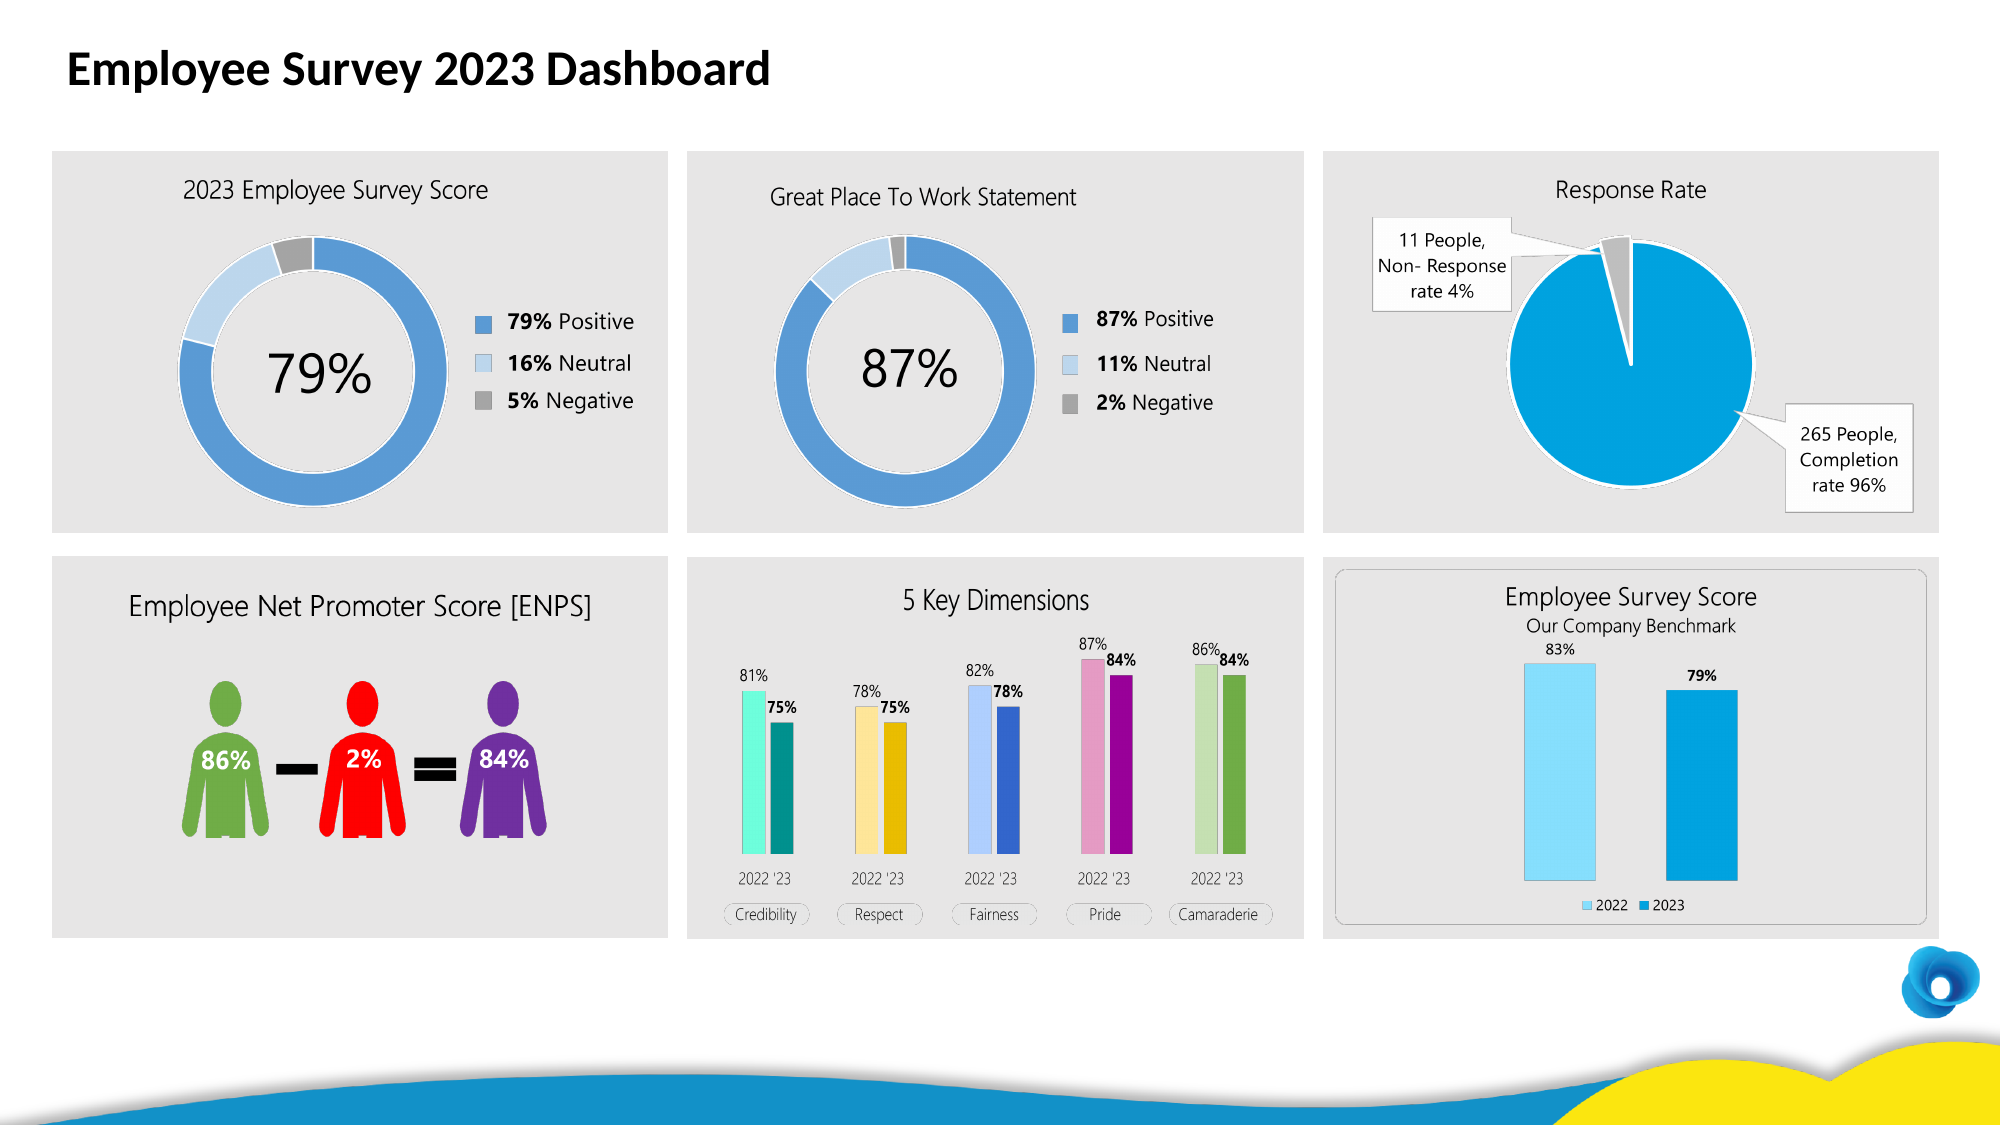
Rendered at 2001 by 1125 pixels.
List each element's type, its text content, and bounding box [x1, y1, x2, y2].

picture [1339, 161, 1923, 522]
text_box Employee Survey 2023 Dashboard [51, 27, 1786, 104]
text_box [1323, 557, 1939, 939]
text_box [687, 557, 1304, 939]
text_box [687, 151, 1304, 533]
text_box [52, 556, 668, 938]
picture [704, 569, 1287, 925]
picture [68, 166, 652, 522]
picture [699, 174, 1283, 522]
text_box [1323, 151, 1939, 533]
picture [1335, 569, 1927, 925]
picture [95, 579, 625, 838]
text_box [52, 151, 668, 533]
